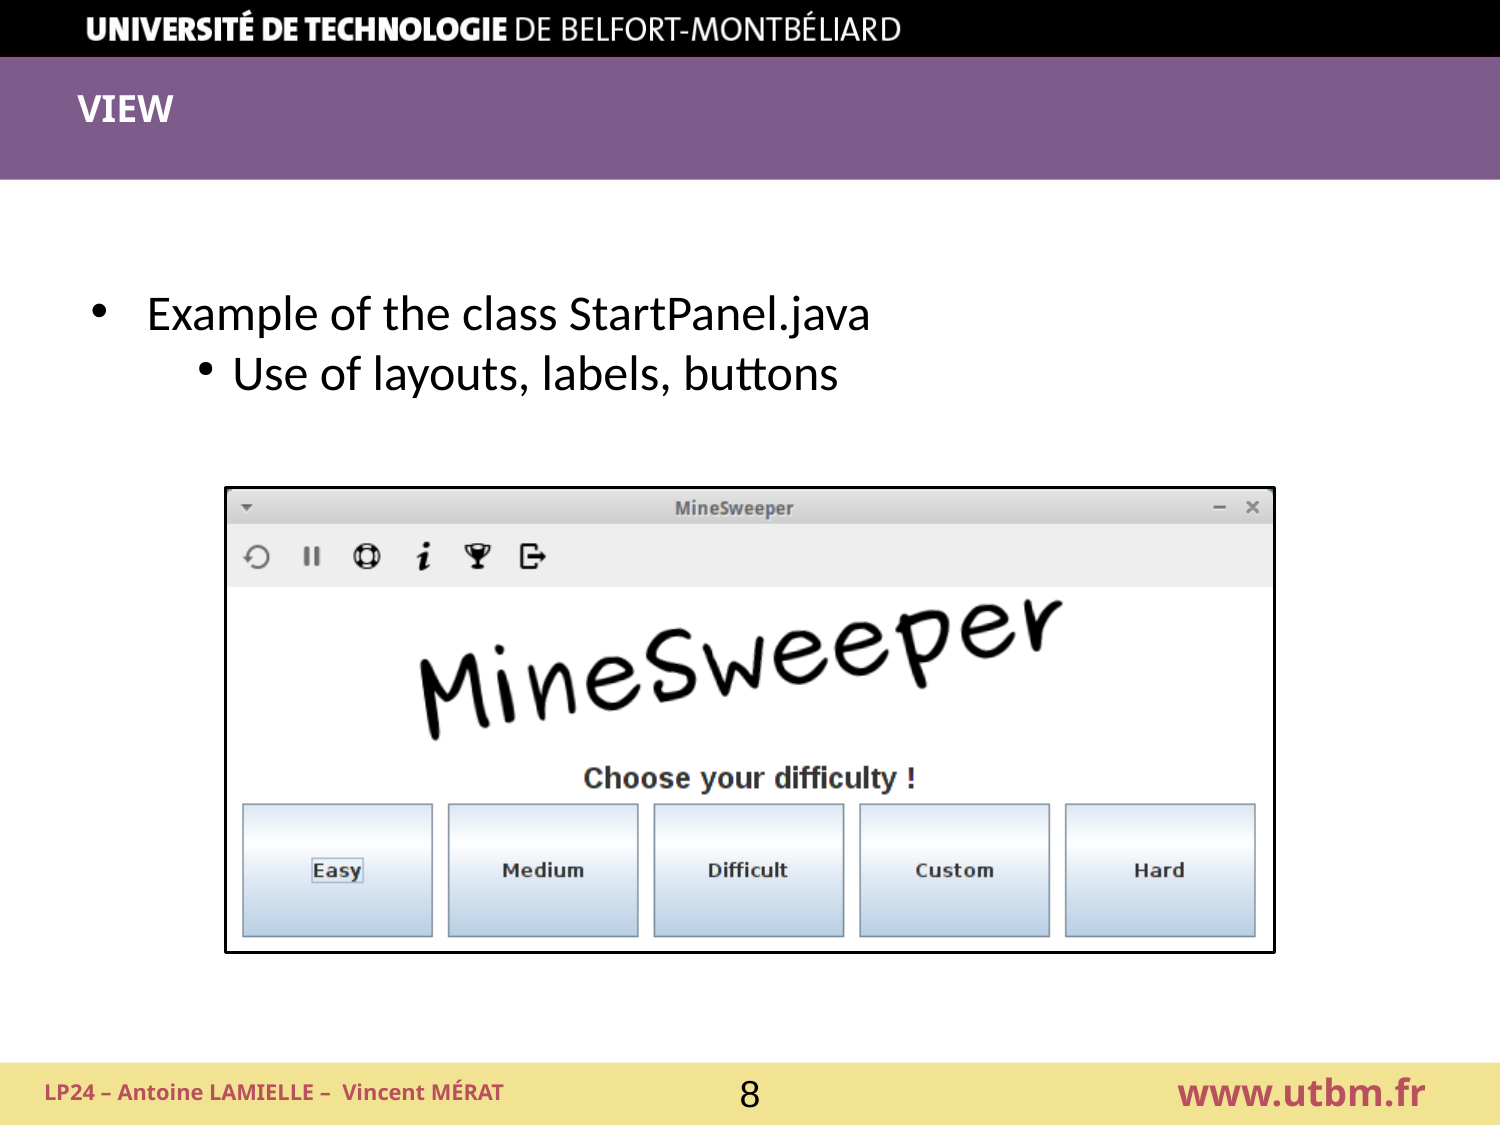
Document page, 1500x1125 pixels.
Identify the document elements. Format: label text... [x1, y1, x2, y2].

text_box Example of the class StartPanel.java Use of layouts, labels, buttons [90, 280, 1439, 461]
text_box LP24 – Antoine LAMIELLE – Vincent MÉRAT [29, 1078, 591, 1112]
picture [226, 488, 1274, 951]
text_box VIEW [62, 78, 1288, 138]
text_box <number> [0, 1062, 1500, 1123]
text_box [0, 57, 1500, 180]
picture [0, 0, 1500, 57]
